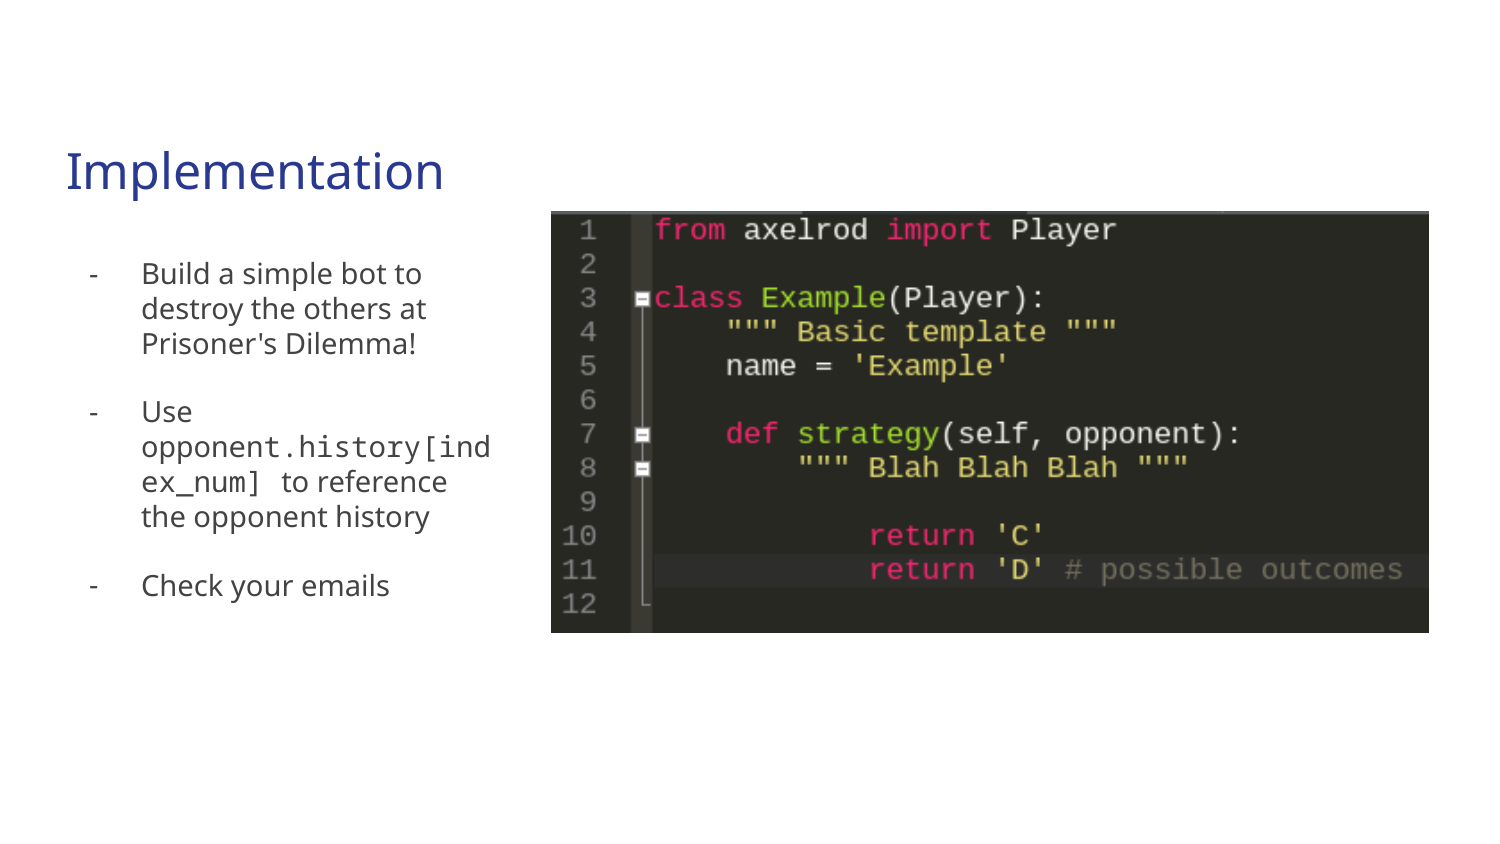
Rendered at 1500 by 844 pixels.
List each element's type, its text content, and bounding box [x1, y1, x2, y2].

list Build a simple bot to destroy the others at Prisoner's Dilemma! Use opponent.history[index_num] to reference the opponent history Check your emails [51, 240, 512, 750]
title Implementation [51, 91, 512, 216]
picture [551, 211, 1429, 633]
